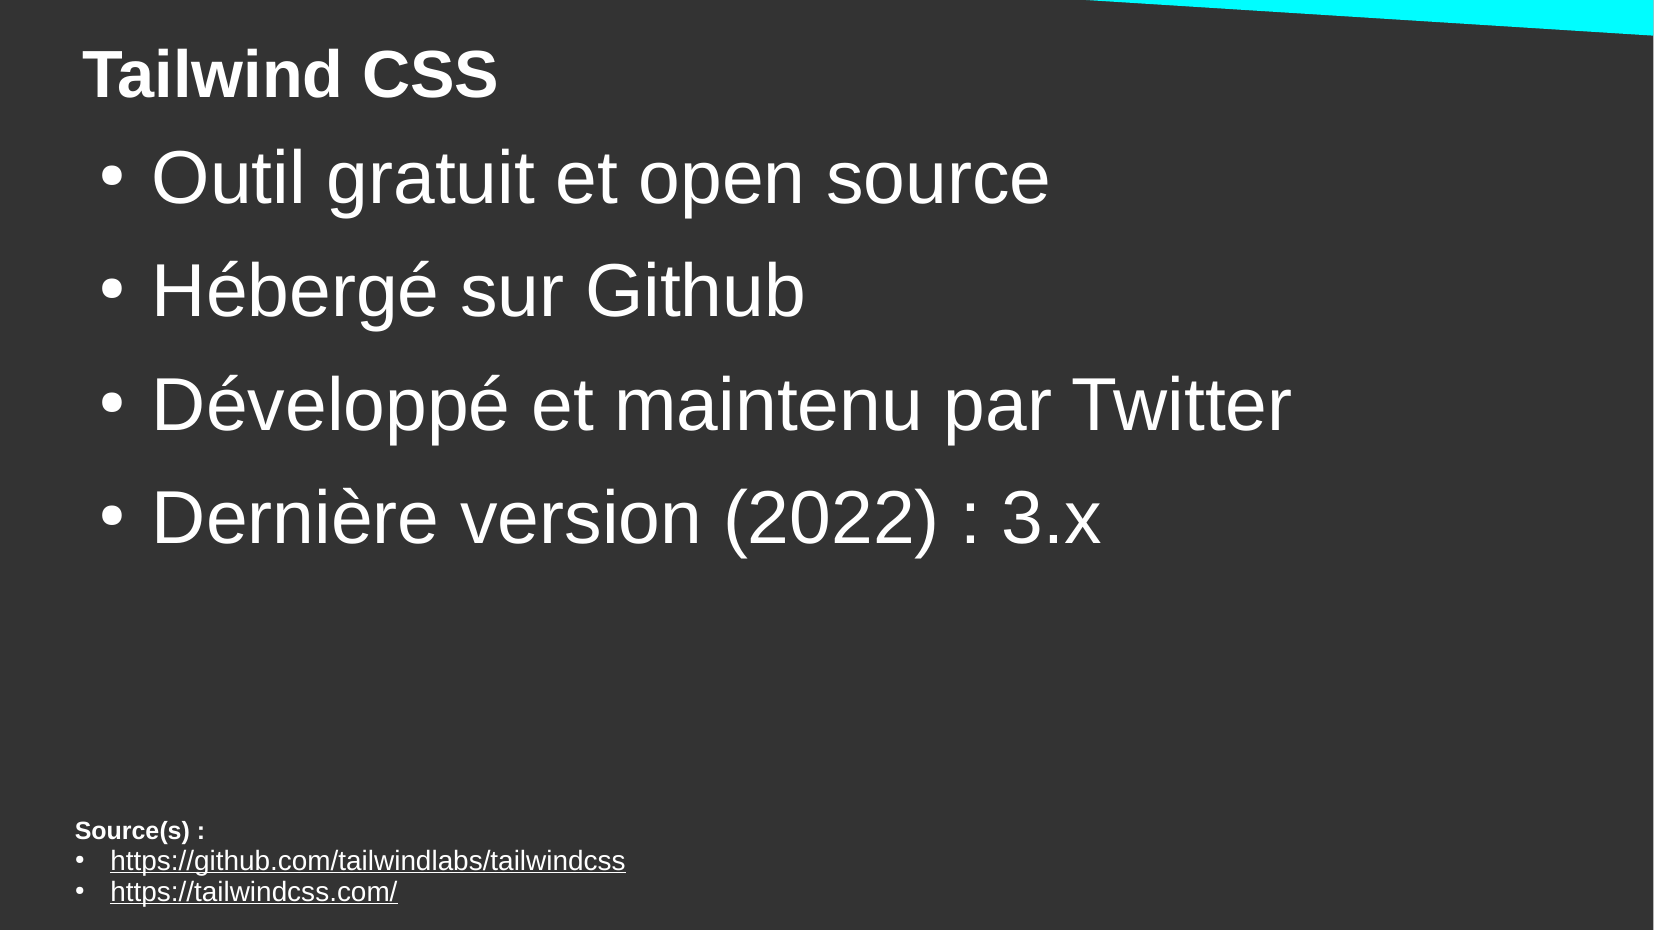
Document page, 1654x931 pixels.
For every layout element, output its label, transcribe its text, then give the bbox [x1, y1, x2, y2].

list Outil gratuit et open source Hébergé sur Github Développé et maintenu par Twitter Dernière version (2022) : 3.x [80, 135, 1620, 638]
text_box Source(s) : https://github.com/tailwindlabs/tailwindcss https://tailwindcss.com/ [60, 809, 1583, 915]
text_box [1086, 0, 1654, 36]
title Tailwind CSS [82, 37, 1571, 114]
